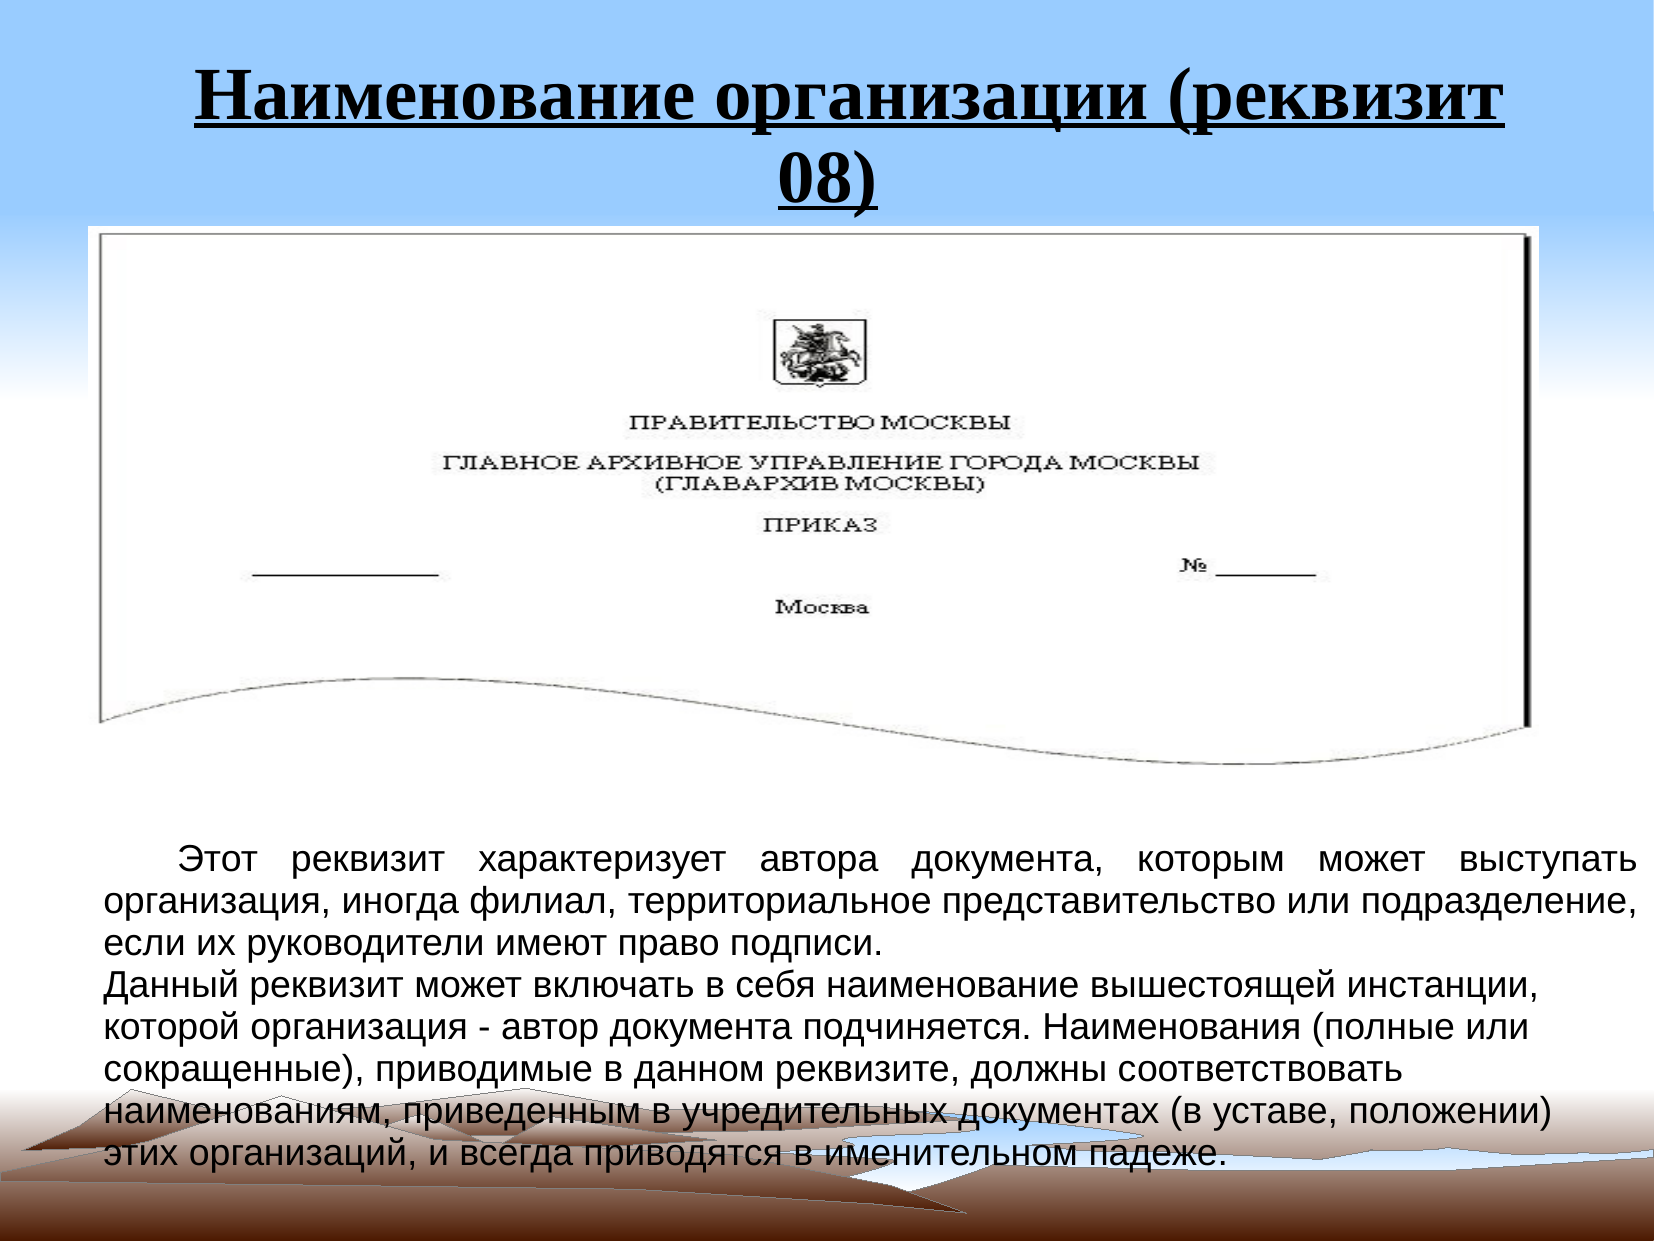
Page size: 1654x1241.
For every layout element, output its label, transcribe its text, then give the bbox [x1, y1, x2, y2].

title Наименование организации (реквизит 08) [121, 41, 1534, 226]
picture [88, 226, 1539, 768]
text_box Этот реквизит характеризует автора документа, которым может выступать организация, иногда филиал, территориальное представительство или подразделение, если их руководители имеют право подписи. Данный реквизит может включать в себя наименование вышестоящей инстанции, которой организация - автор документа подчиняется. Наименования (полные или сокращенные), приводимые в данном реквизите, должны соответствовать наименованиям, приведенным в учредительных документах (в уставе, положении) этих организаций, и всегда приводятся в именительном падеже. [88, 829, 1654, 1182]
